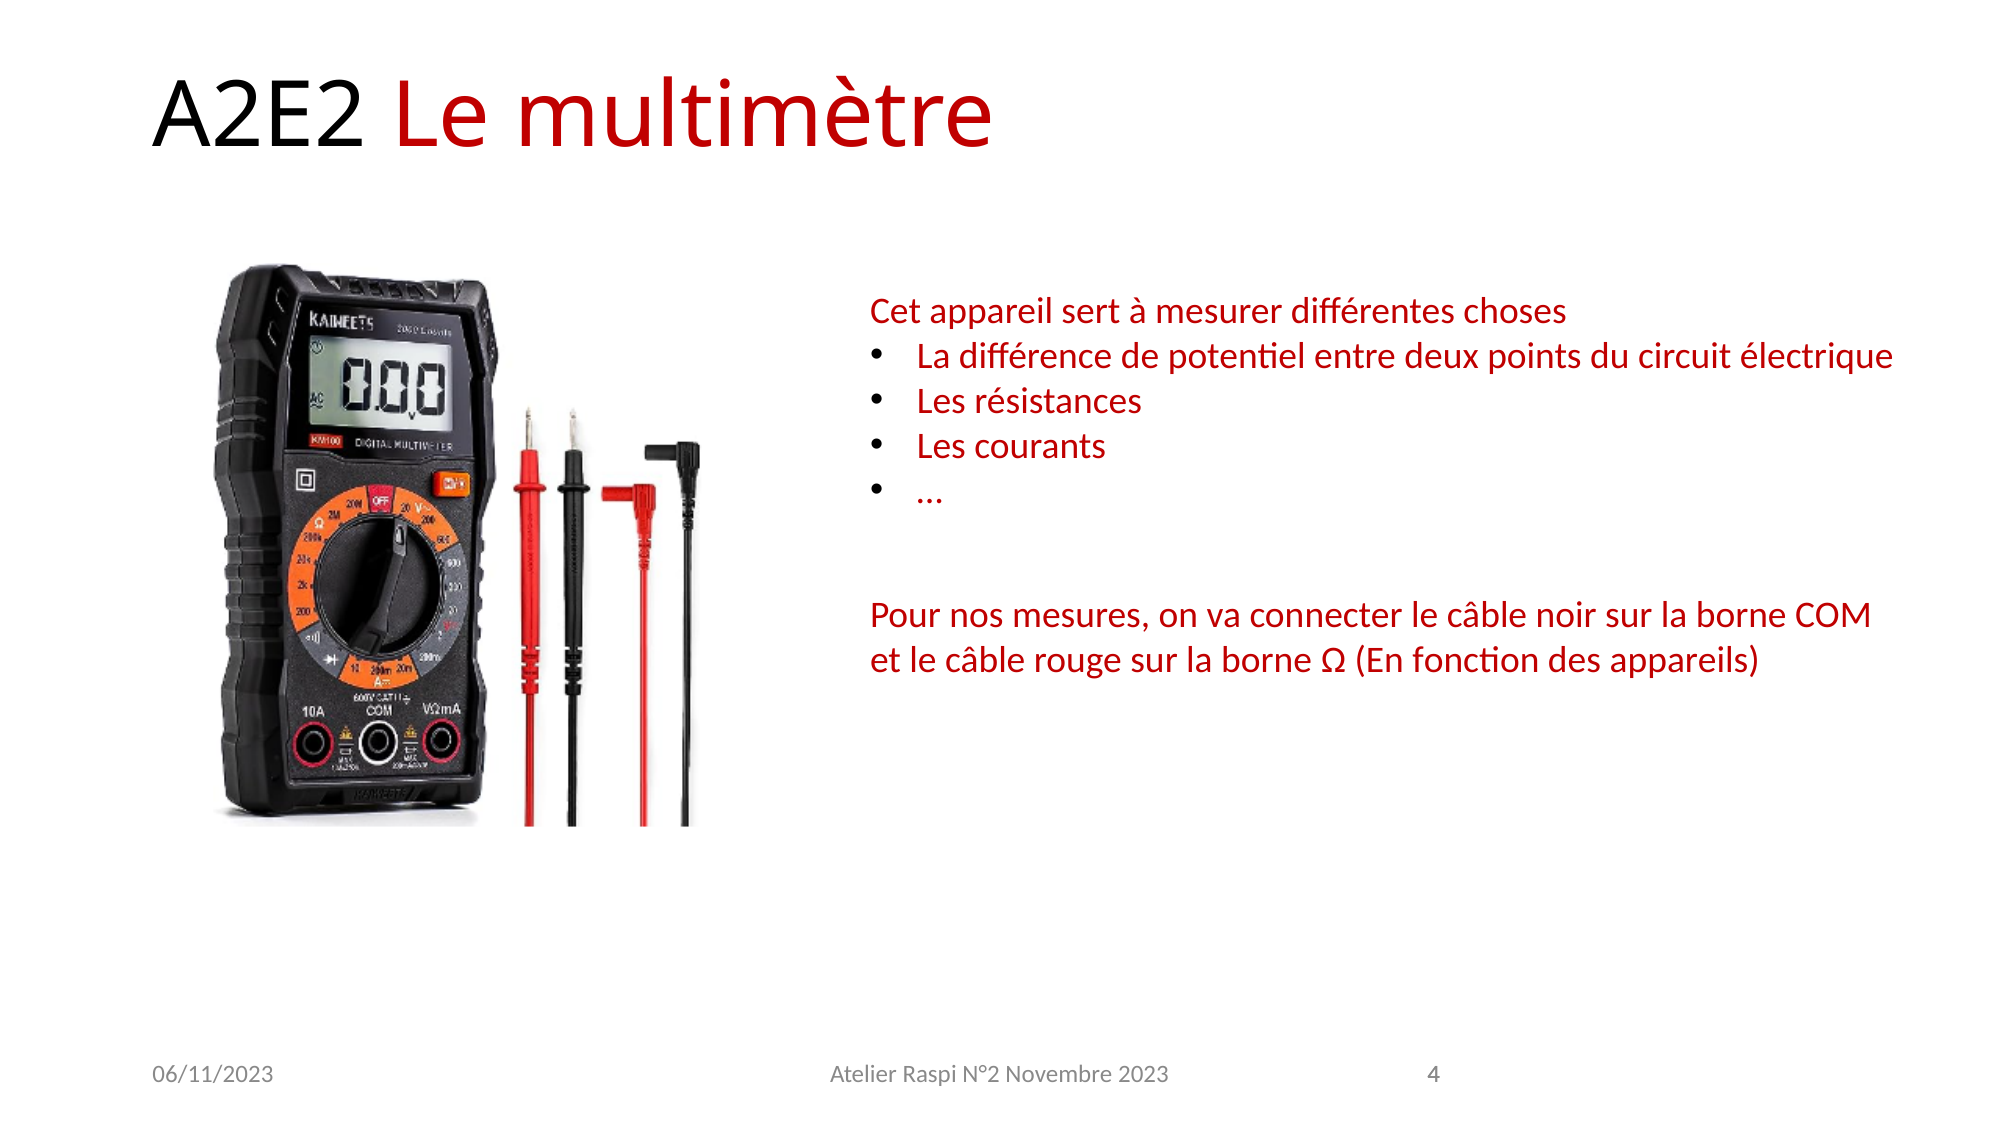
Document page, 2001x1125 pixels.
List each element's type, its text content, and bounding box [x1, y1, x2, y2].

text_box Cet appareil sert à mesurer différentes choses La différence de potentiel entre deux points du circuit électrique Les résistances Les courants … [855, 278, 1924, 521]
text_box [1412, 1042, 1863, 1103]
text_box 06/11/2023 [137, 1042, 588, 1103]
text_box A2E2 Le multimètre [137, 59, 1863, 164]
text_box Atelier Raspi N°2 Novembre 2023 [662, 1042, 1338, 1103]
text_box Pour nos mesures, on va connecter le câble noir sur la borne COM et le câble rouge sur la borne Ω (En fonction des appareils) [855, 582, 1901, 689]
picture [162, 248, 728, 831]
